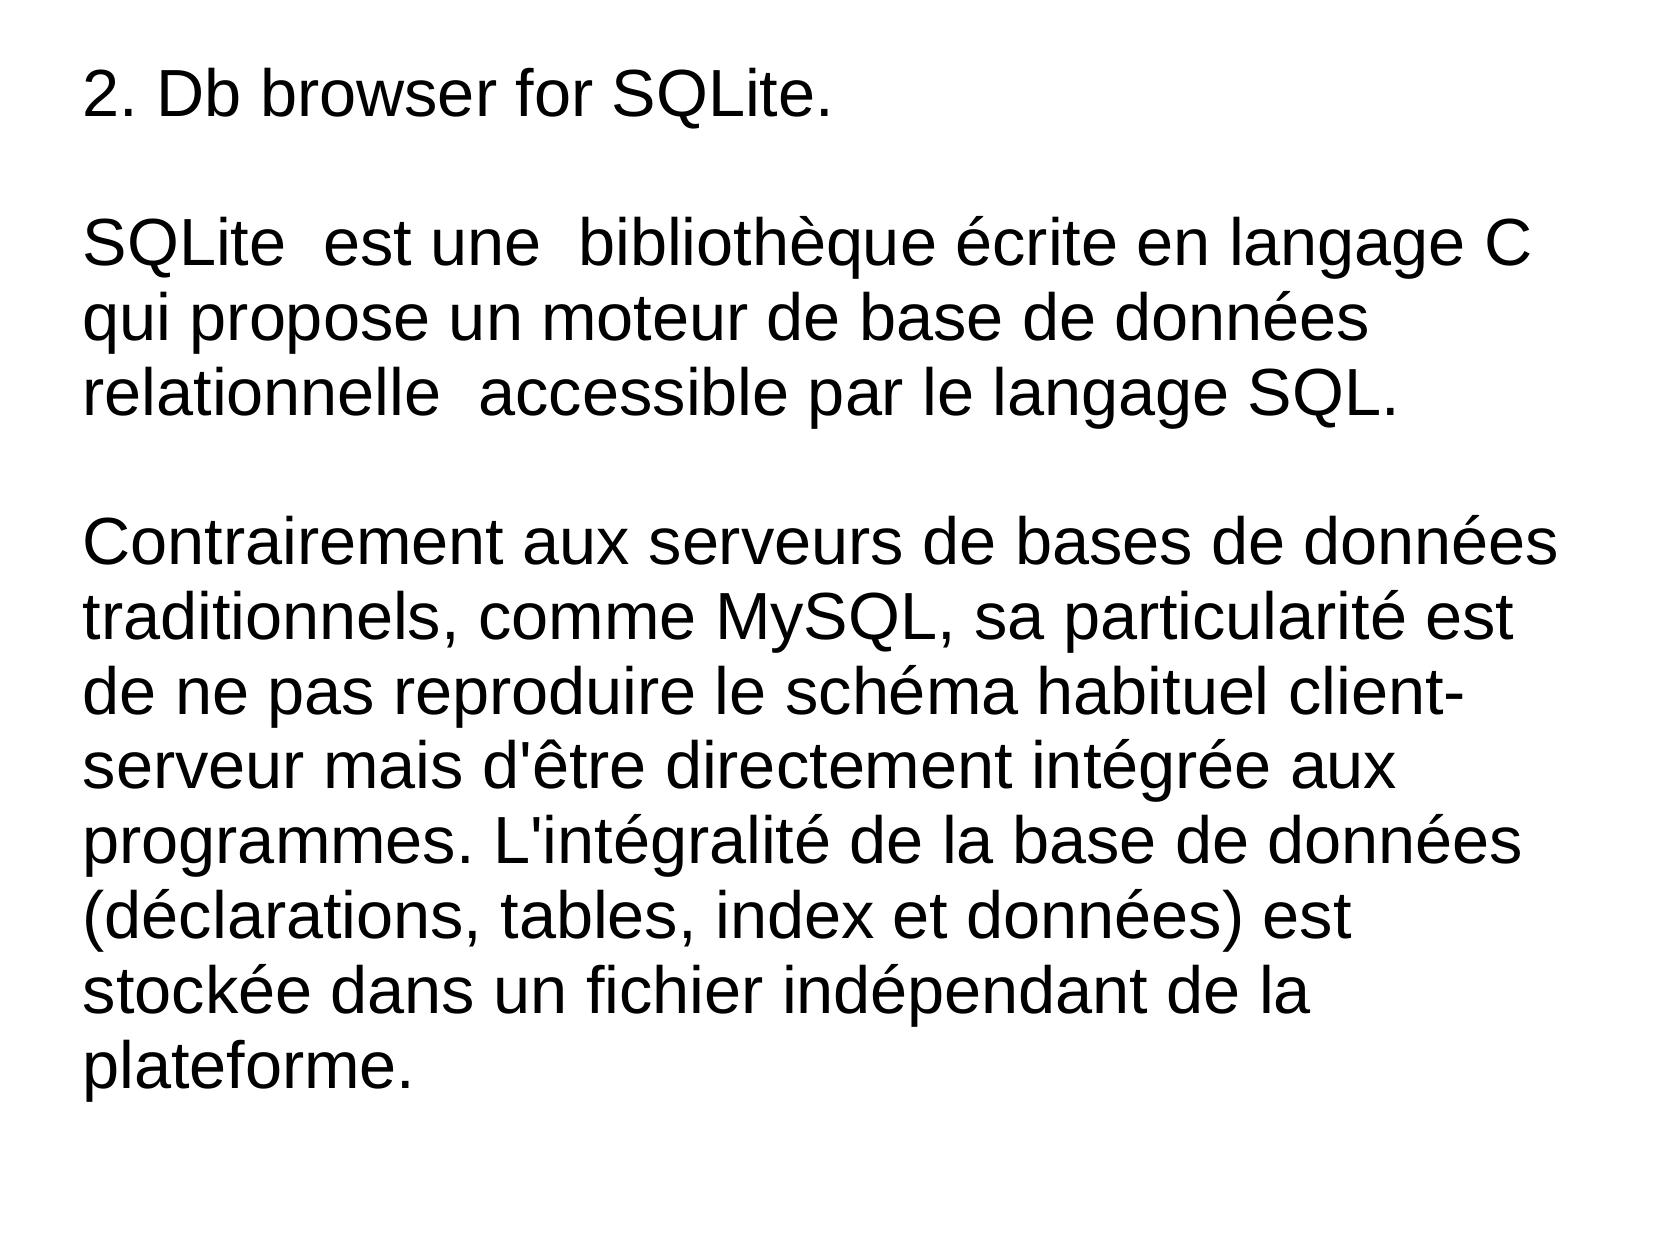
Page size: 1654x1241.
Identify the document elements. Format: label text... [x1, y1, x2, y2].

subtitle 2. Db browser for SQLite. SQLite est une bibliothèque écrite en langage C qui propose un moteur de base de données relationnelle accessible par le langage SQL. Contrairement aux serveurs de bases de données traditionnels, comme MySQL, sa particularité est de ne pas reproduire le schéma habituel client-serveur mais d'être directement intégrée aux programmes. L'intégralité de la base de données (déclarations, tables, index et données) est stockée dans un fichier indépendant de la plateforme. [82, 49, 1571, 1109]
